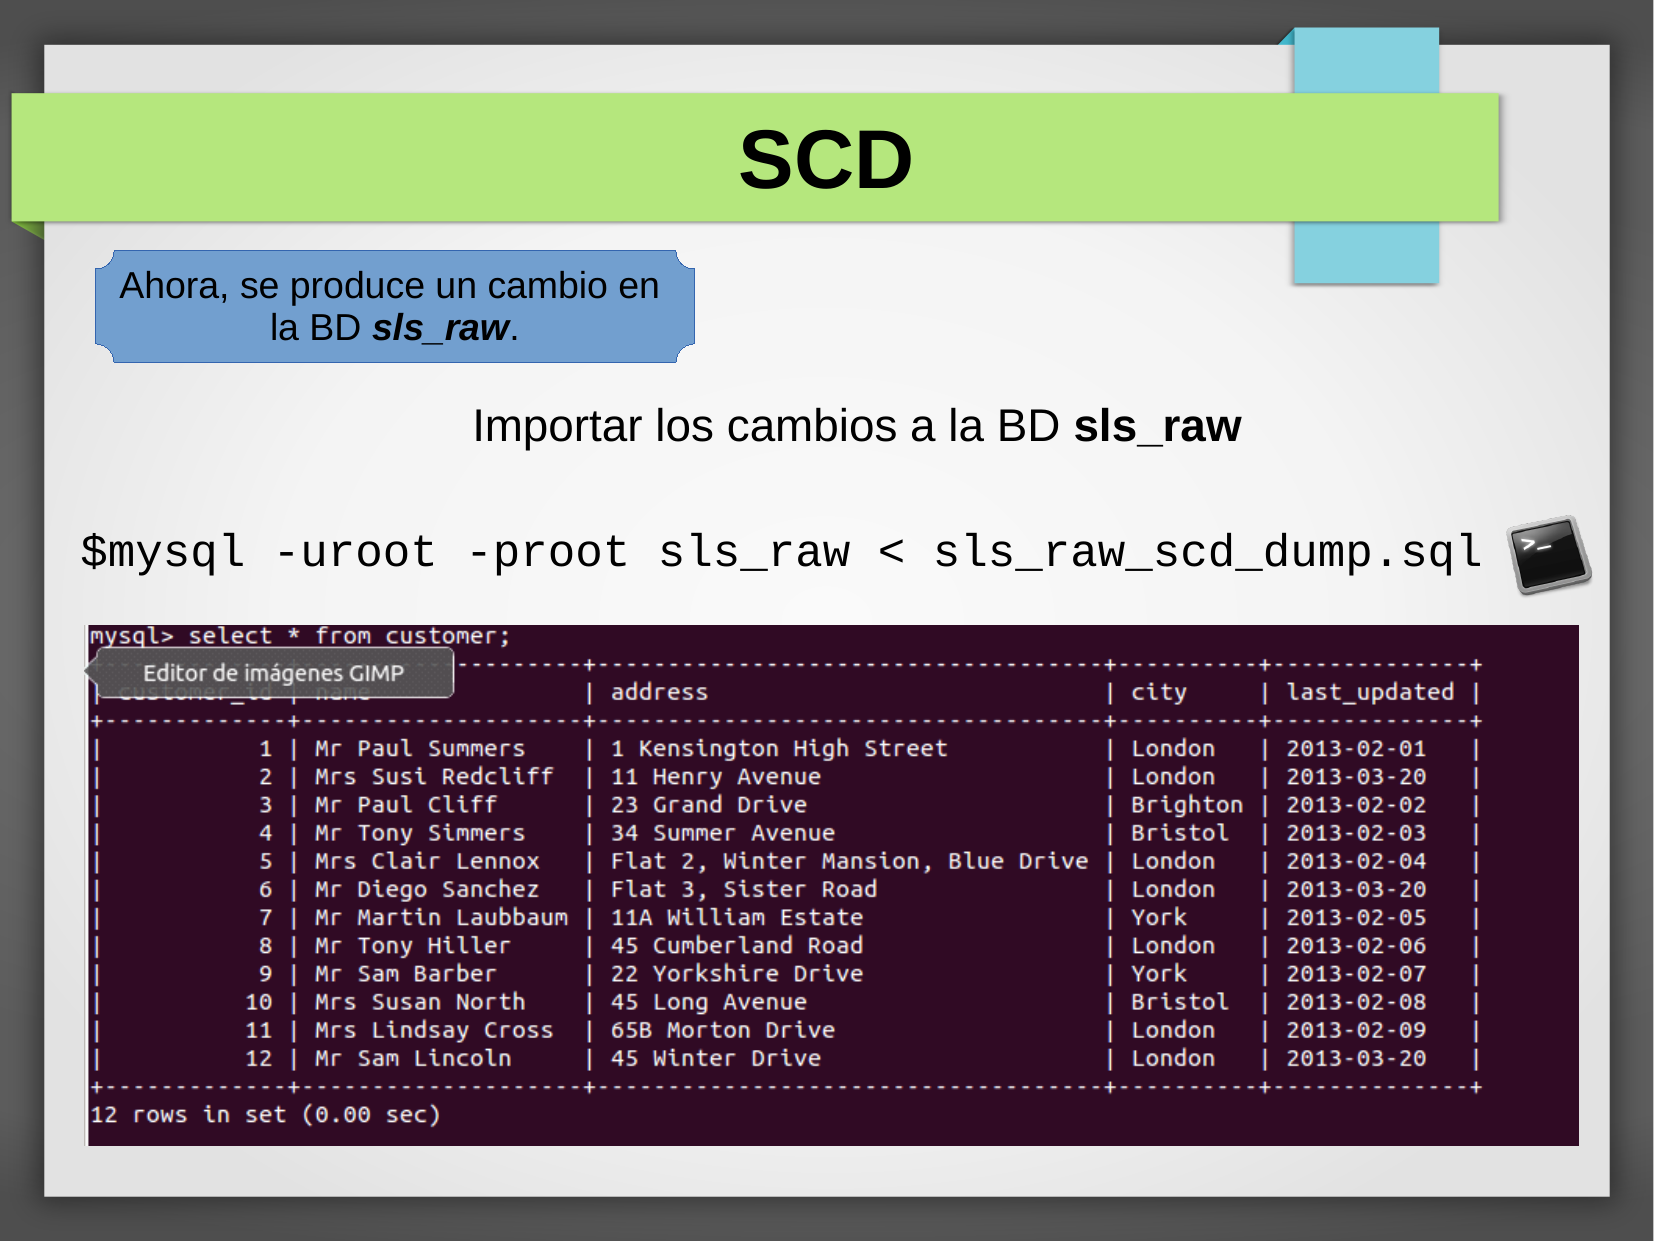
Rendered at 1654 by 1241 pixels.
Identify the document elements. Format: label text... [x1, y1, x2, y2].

text_box Importar los cambios a la BD sls_raw [457, 393, 1257, 460]
text_box Ahora, se produce un cambio en la BD sls_raw. [95, 250, 695, 363]
picture [0, 0, 1654, 1241]
title SCD [70, 106, 1583, 213]
text_box $mysql -uroot -proot sls_raw < sls_raw_scd_dump.sql [65, 521, 1505, 588]
